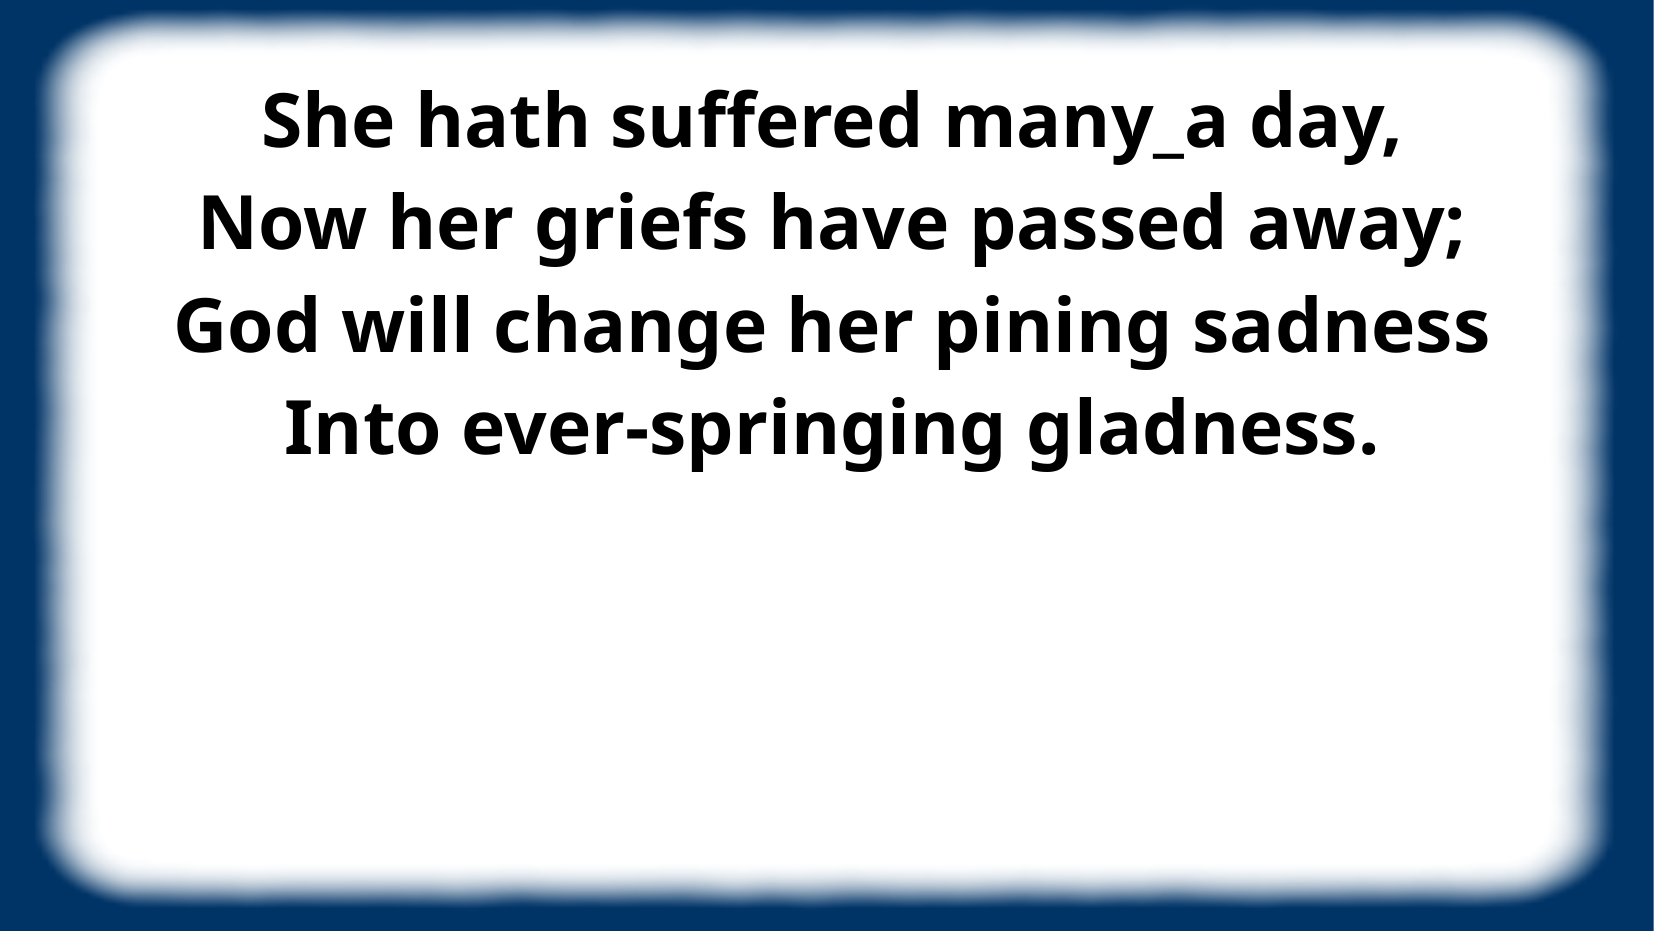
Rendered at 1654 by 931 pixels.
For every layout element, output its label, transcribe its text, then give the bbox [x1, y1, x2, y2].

picture [0, 0, 1654, 931]
text_box She hath suffered many_a day, Now her griefs have passed away; God will change her pining sadness Into ever-springing gladness. [75, 60, 1591, 475]
